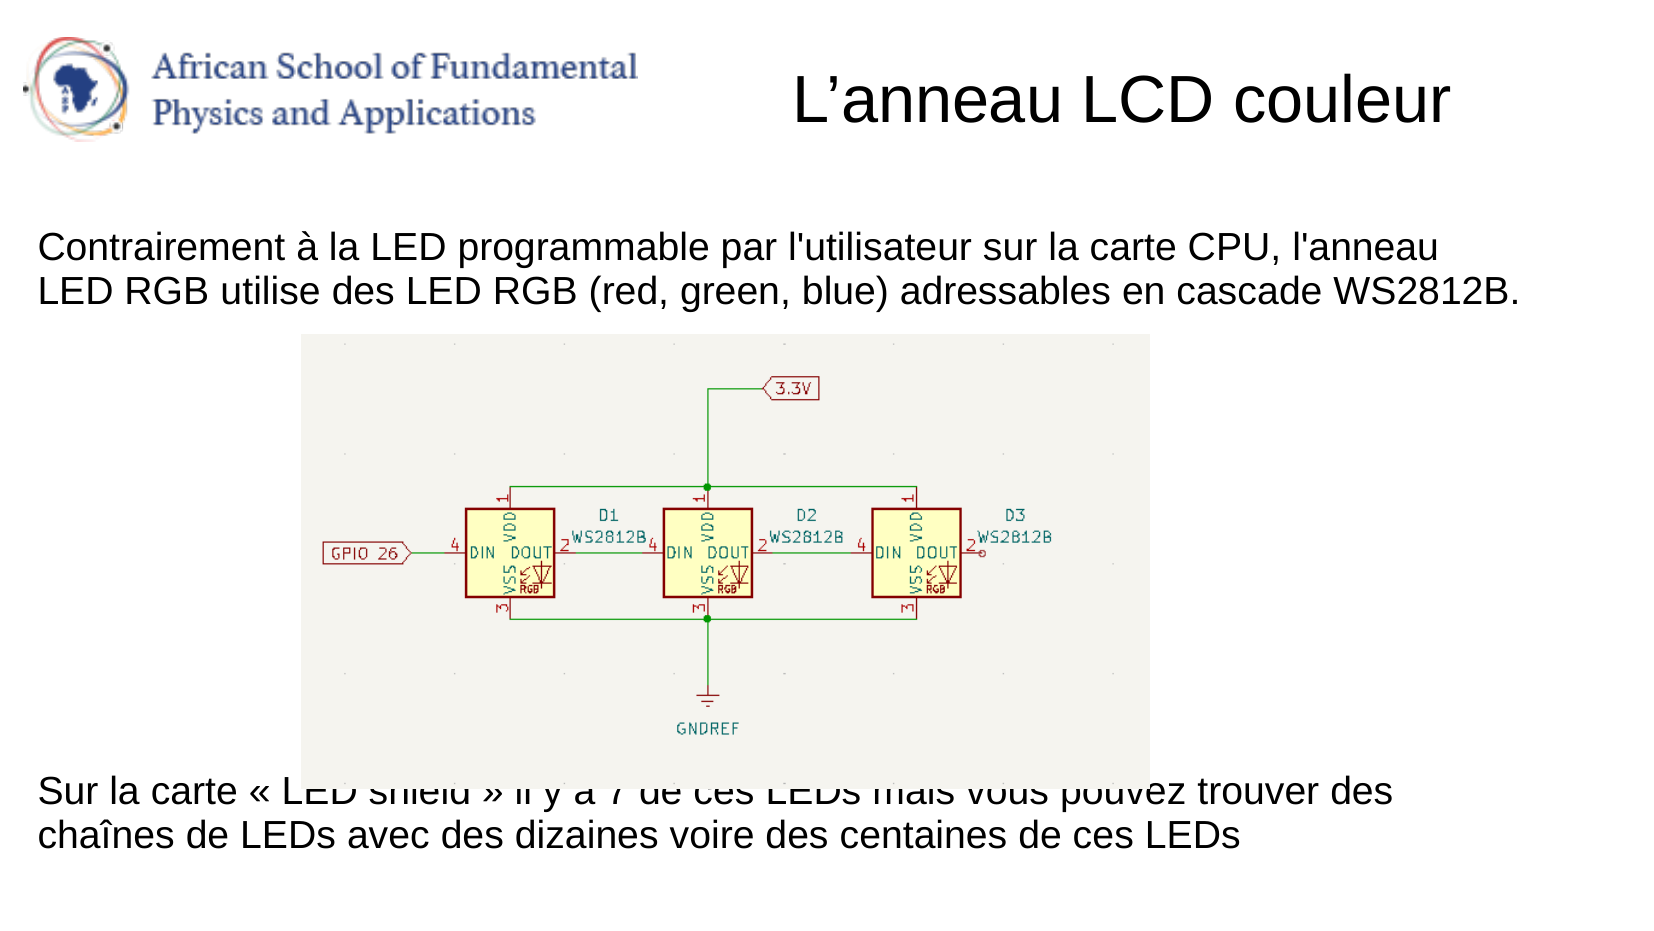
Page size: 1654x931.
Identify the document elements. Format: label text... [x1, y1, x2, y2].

list Contrairement à la LED programmable par l'utilisateur sur la carte CPU, l'anneau LED RGB utilise des LED RGB (red, green, blue) adressables en cascade WS2812B. Sur la carte « LED shield » il y a 7 de ces LEDs mais vous pouvez trouver des chaînes de LEDs avec des dizaines voire des centaines de ces LEDs [37, 225, 1526, 901]
picture [23, 37, 635, 142]
picture [301, 334, 1150, 789]
title L’anneau LCD couleur [635, 21, 1610, 177]
